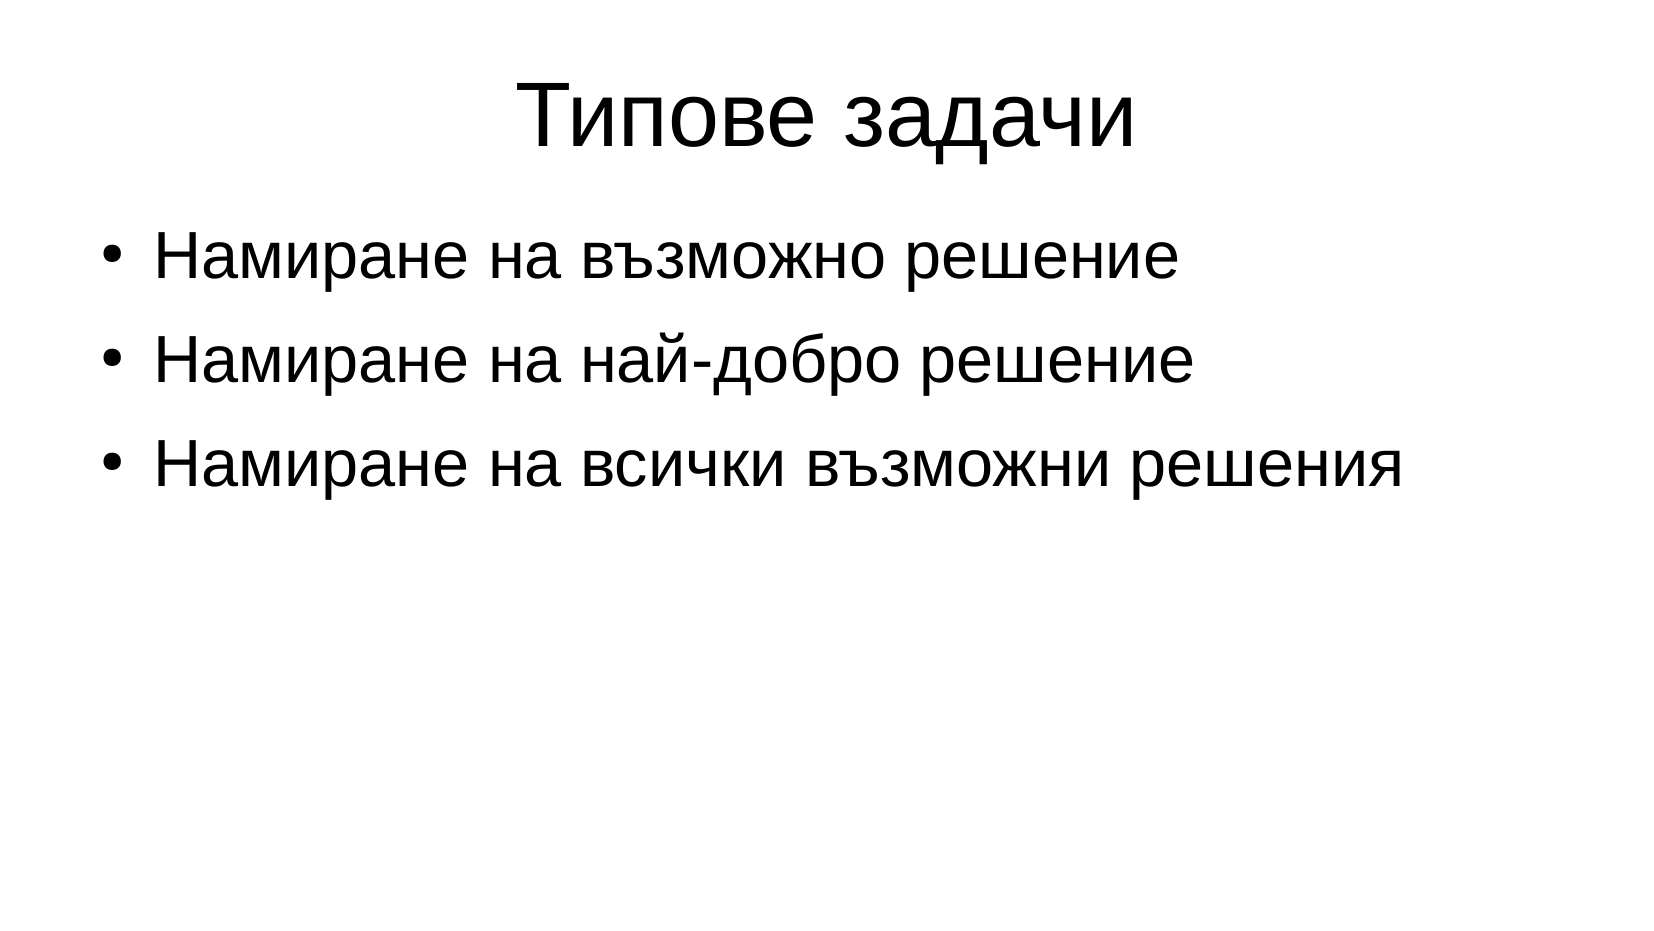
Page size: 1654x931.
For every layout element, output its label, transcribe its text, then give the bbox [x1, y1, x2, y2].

list Намиране на възможно решение Намиране на най-добро решение Намиране на всички възможни решения [82, 217, 1571, 758]
title Типове задачи [82, 37, 1571, 193]
